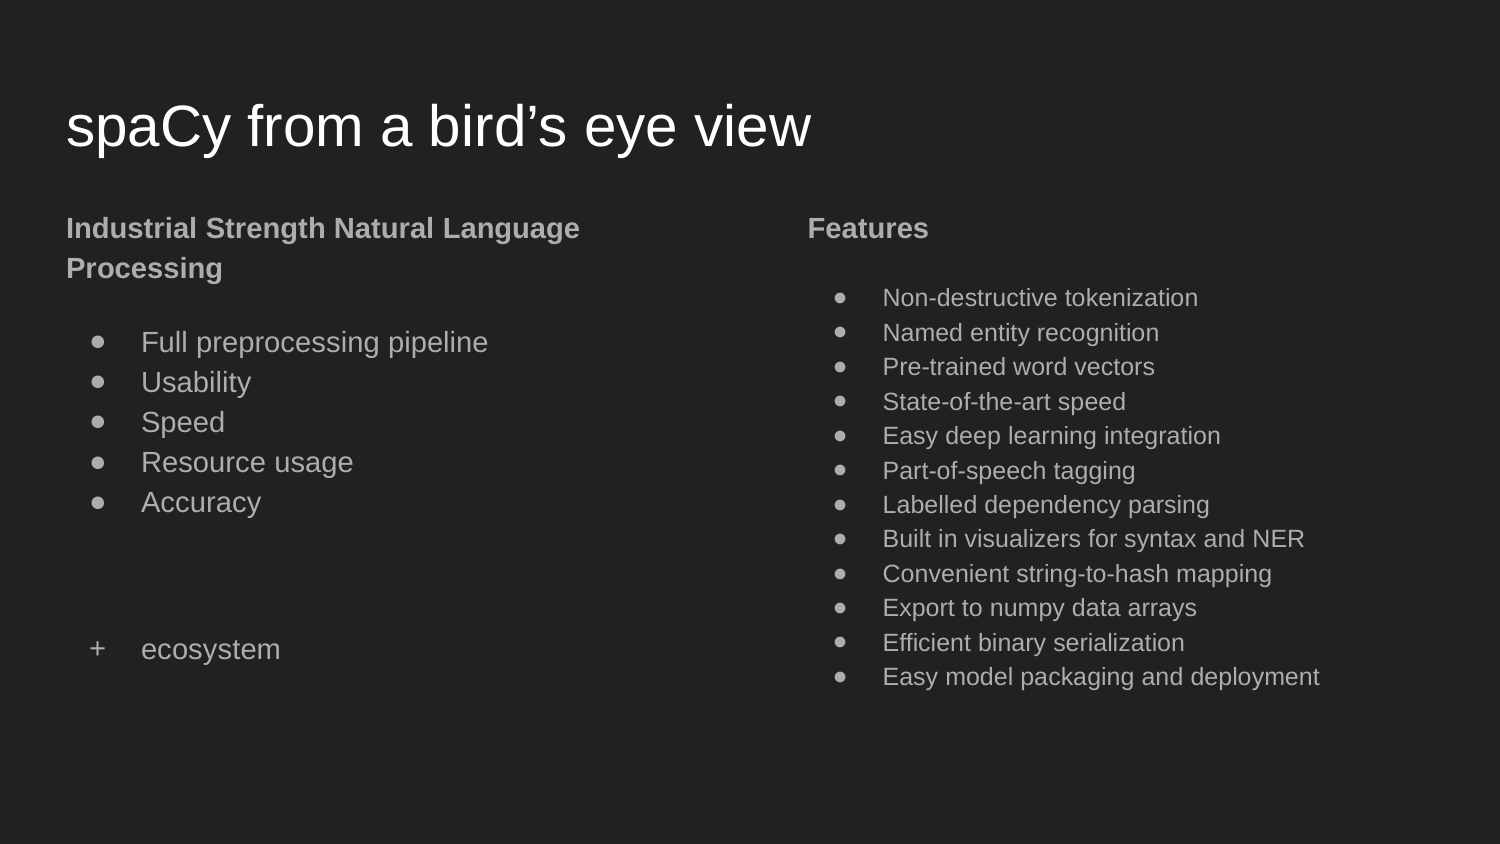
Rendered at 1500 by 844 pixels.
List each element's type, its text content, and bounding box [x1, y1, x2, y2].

title spaCy from a bird’s eye view [51, 72, 1449, 167]
list Features Non-destructive tokenization Named entity recognition Pre-trained word vectors State-of-the-art speed Easy deep learning integration Part-of-speech tagging Labelled dependency parsing Built in visualizers for syntax and NER Convenient string-to-hash mapping Export to numpy data arrays Efficient binary serialization Easy model packaging and deployment [792, 189, 1449, 816]
list Industrial Strength Natural Language Processing Full preprocessing pipeline Usability Speed Resource usage Accuracy ecosystem [51, 189, 708, 750]
